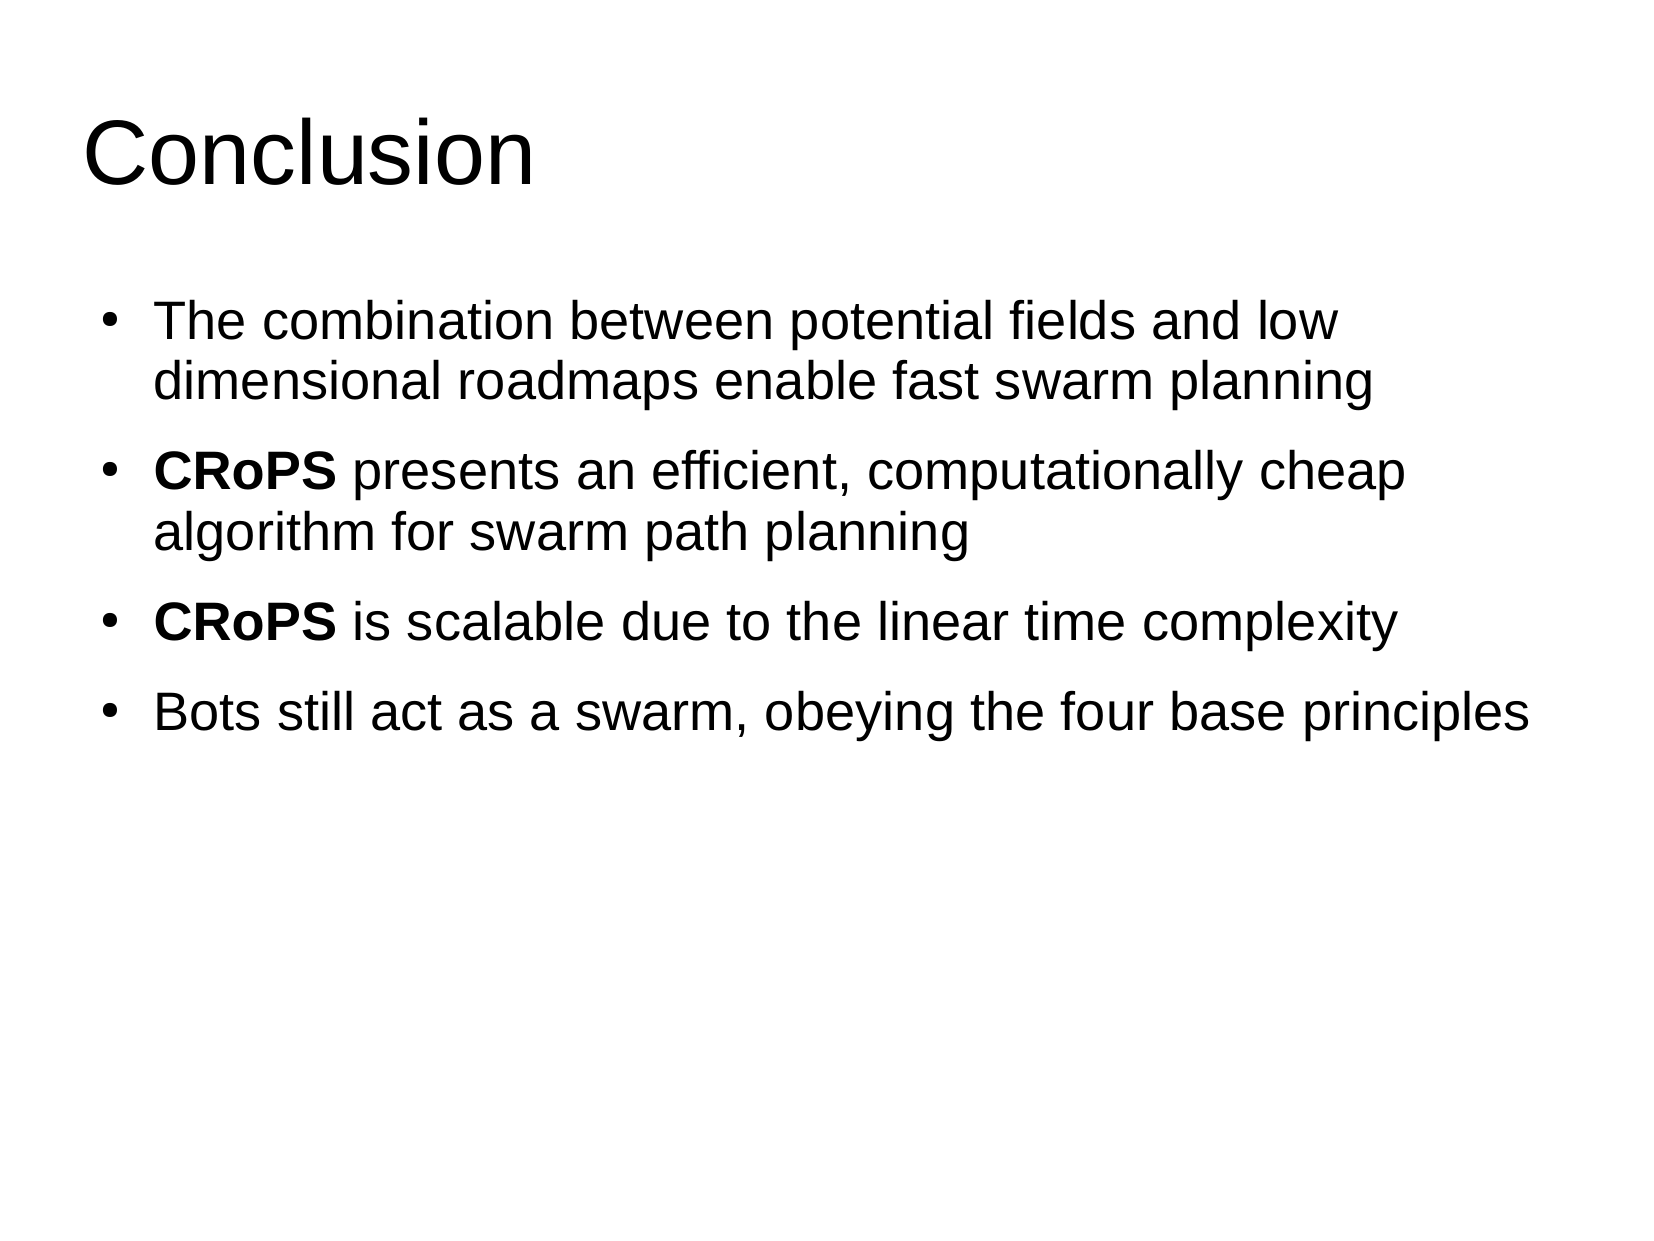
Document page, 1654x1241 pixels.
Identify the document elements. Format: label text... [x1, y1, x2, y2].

title Conclusion [82, 49, 1571, 257]
list The combination between potential fields and low dimensional roadmaps enable fast swarm planning CRoPS presents an efficient, computationally cheap algorithm for swarm path planning CRoPS is scalable due to the linear time complexity Bots still act as a swarm, obeying the four base principles [82, 290, 1571, 1010]
